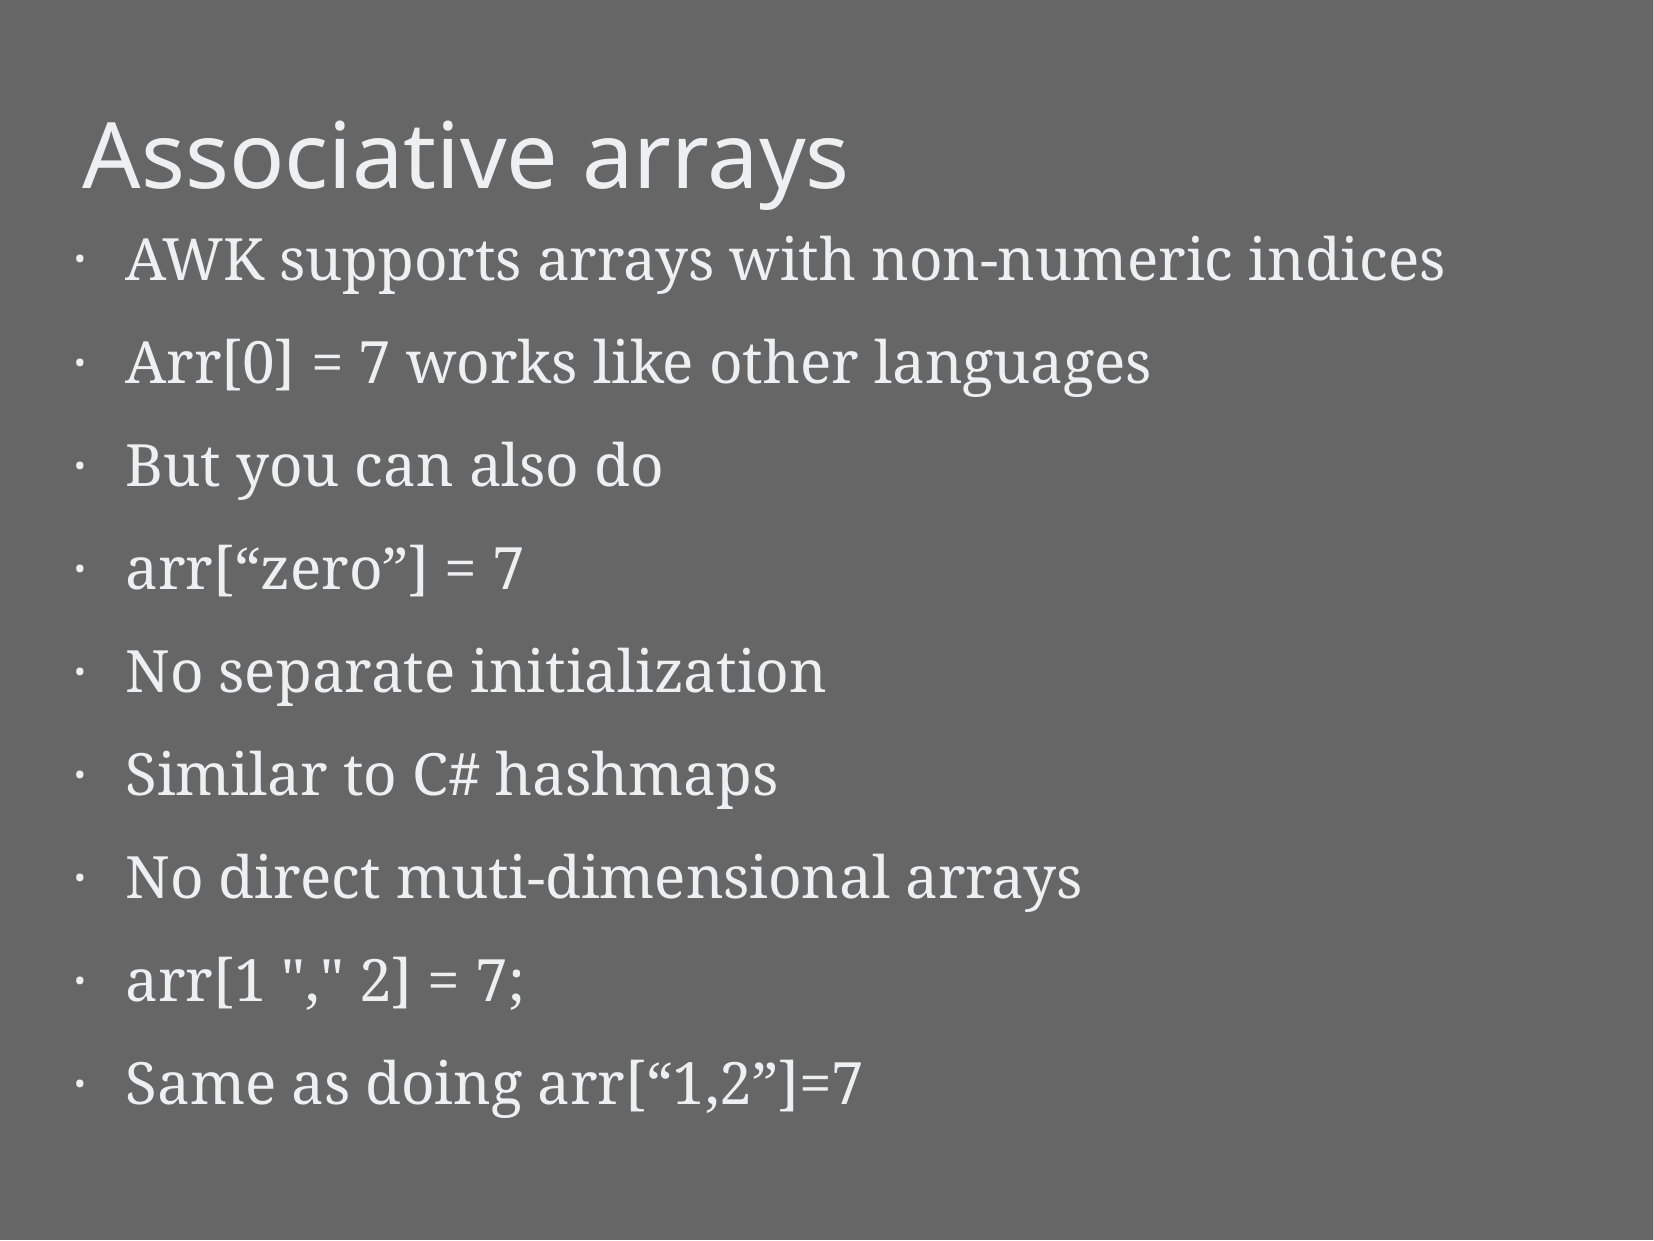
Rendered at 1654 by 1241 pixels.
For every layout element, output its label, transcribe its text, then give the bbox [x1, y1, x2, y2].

title Associative arrays [82, 49, 1571, 257]
list AWK supports arrays with non-numeric indices Arr[0] = 7 works like other languages But you can also do arr[“zero”] = 7 No separate initialization Similar to C# hashmaps No direct muti-dimensional arrays arr[1 "," 2] = 7; Same as doing arr[“1,2”]=7 [54, 217, 1543, 1088]
